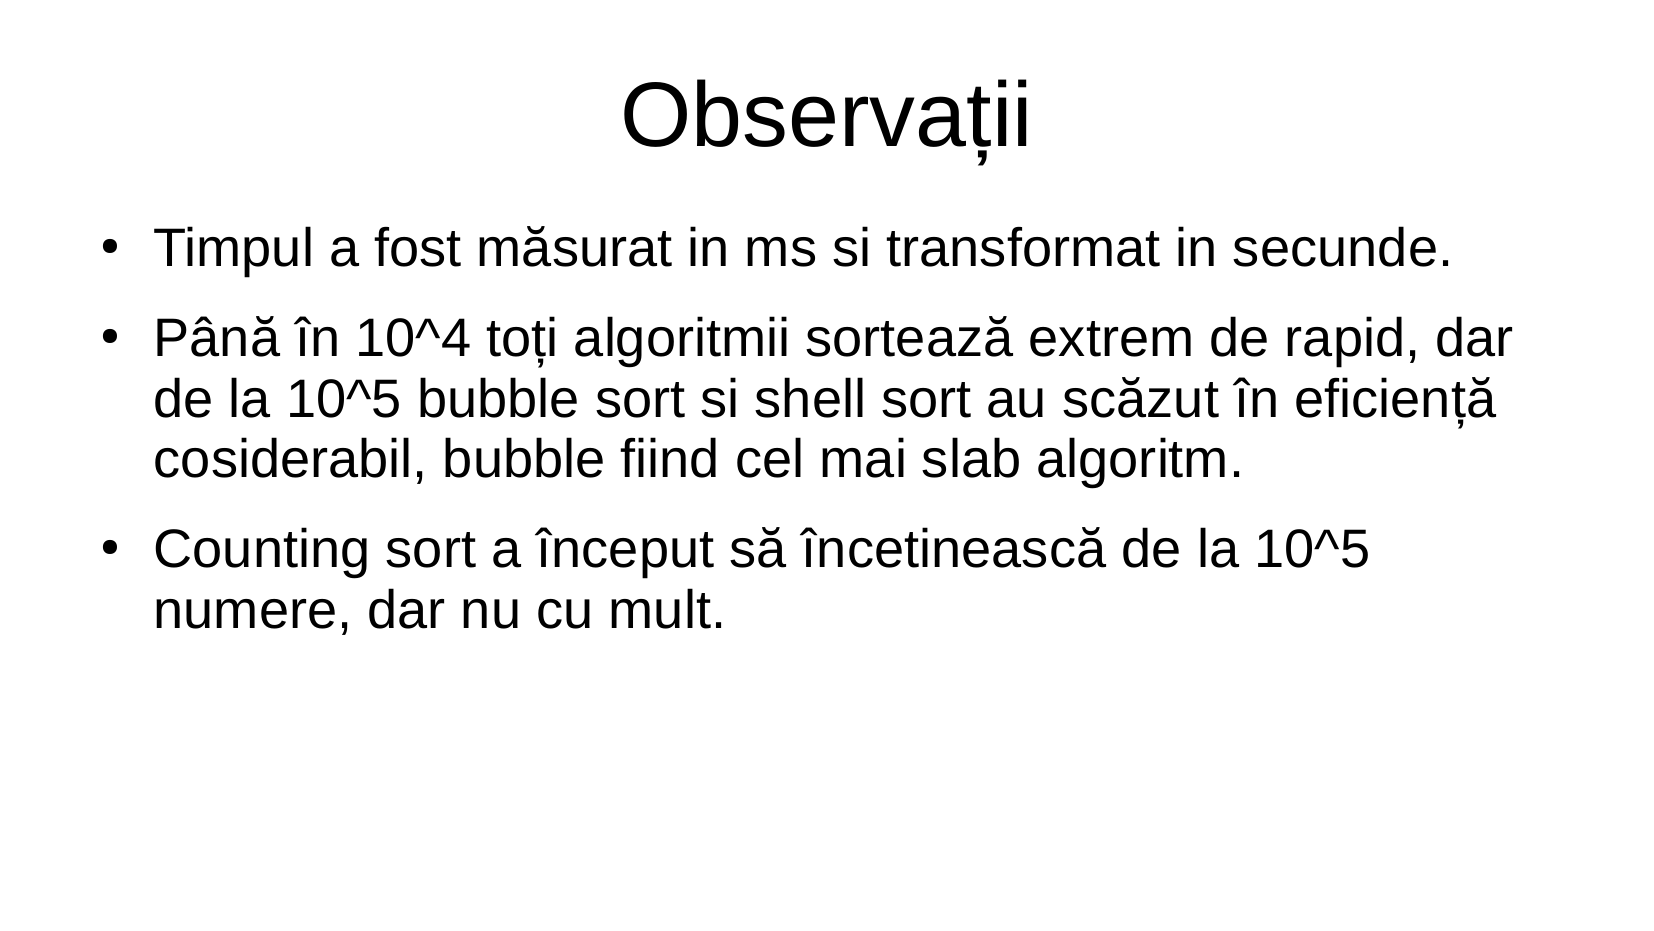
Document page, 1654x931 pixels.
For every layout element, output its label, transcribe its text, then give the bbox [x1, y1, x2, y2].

list Timpul a fost măsurat in ms si transformat in secunde. Până în 10^4 toți algoritmii sortează extrem de rapid, dar de la 10^5 bubble sort si shell sort au scăzut în eficiență cosiderabil, bubble fiind cel mai slab algoritm. Counting sort a început să încetinească de la 10^5 numere, dar nu cu mult. [82, 217, 1571, 758]
title Observații [82, 37, 1571, 193]
